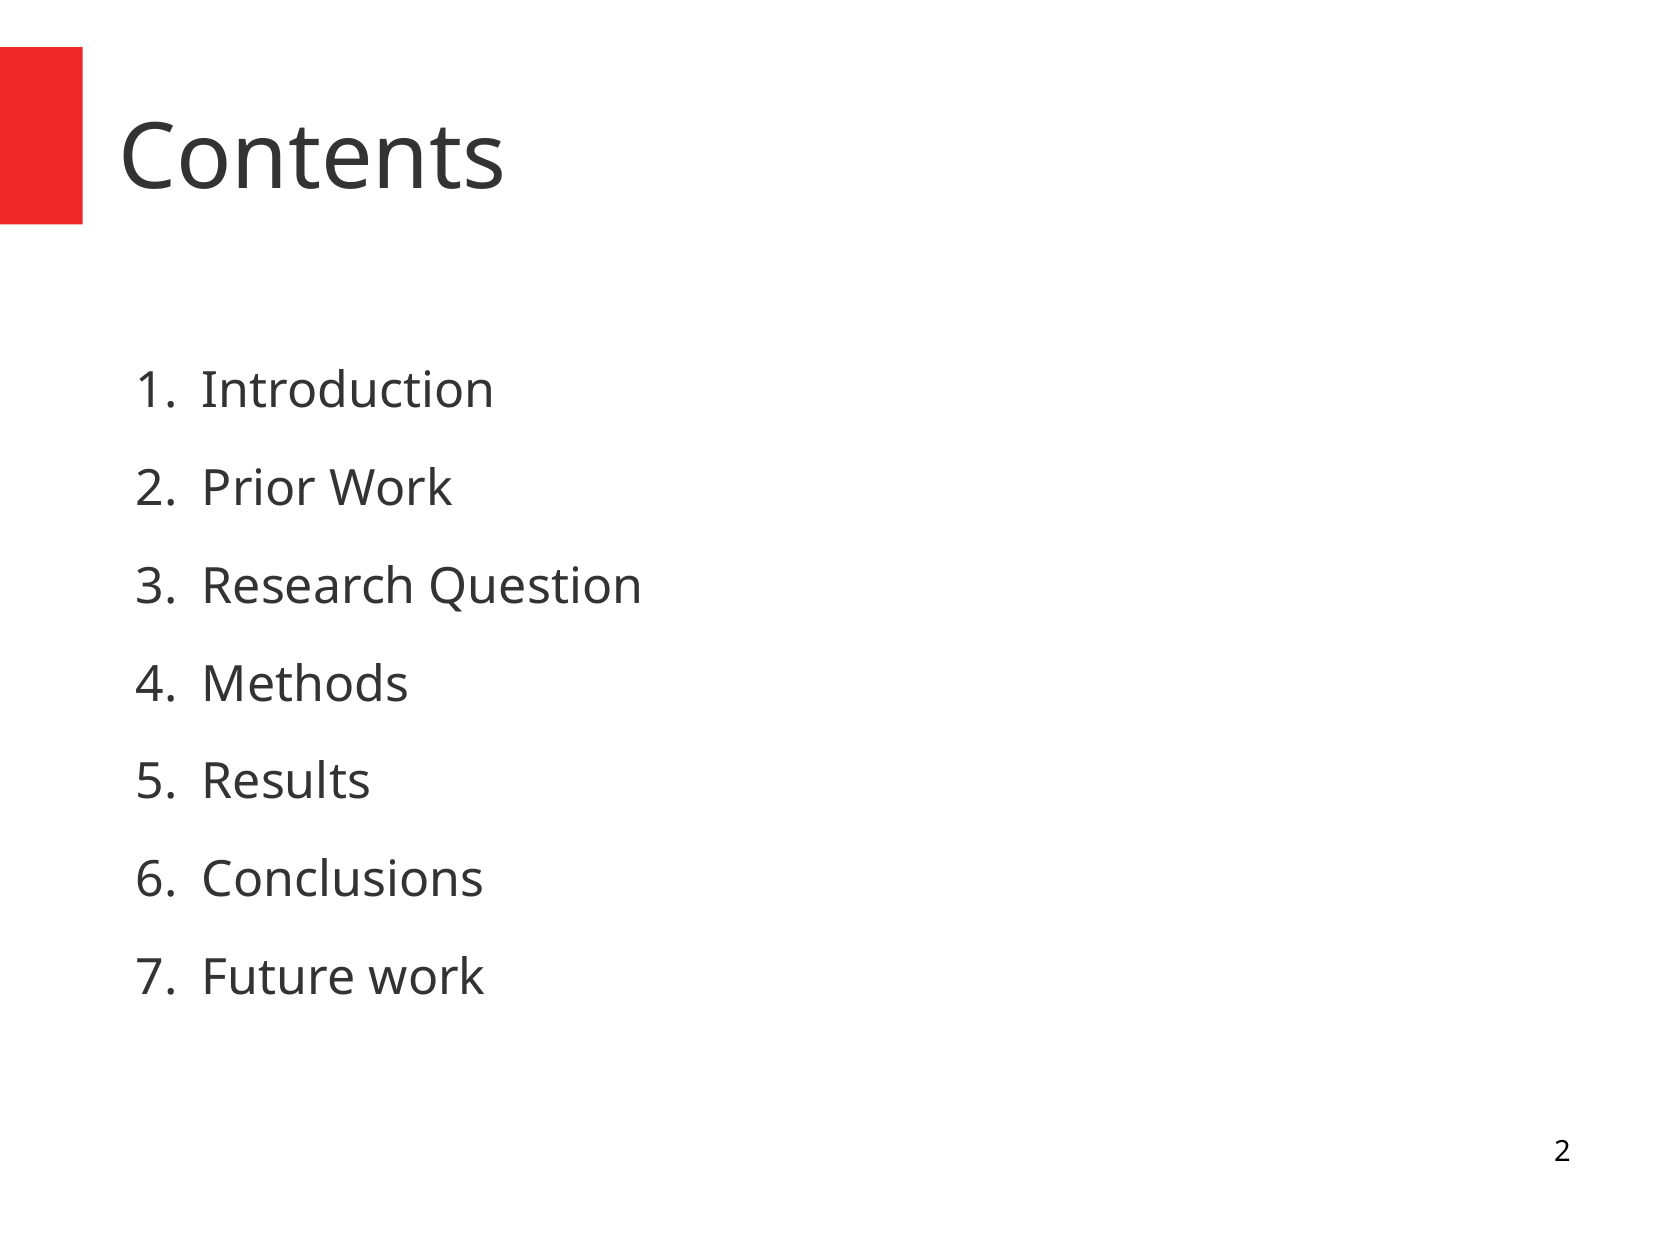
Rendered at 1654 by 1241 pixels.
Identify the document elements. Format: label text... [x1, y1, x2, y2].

list Introduction Prior Work Research Question Methods Results Conclusions Future work [118, 354, 1536, 1074]
title Contents [118, 90, 1571, 216]
